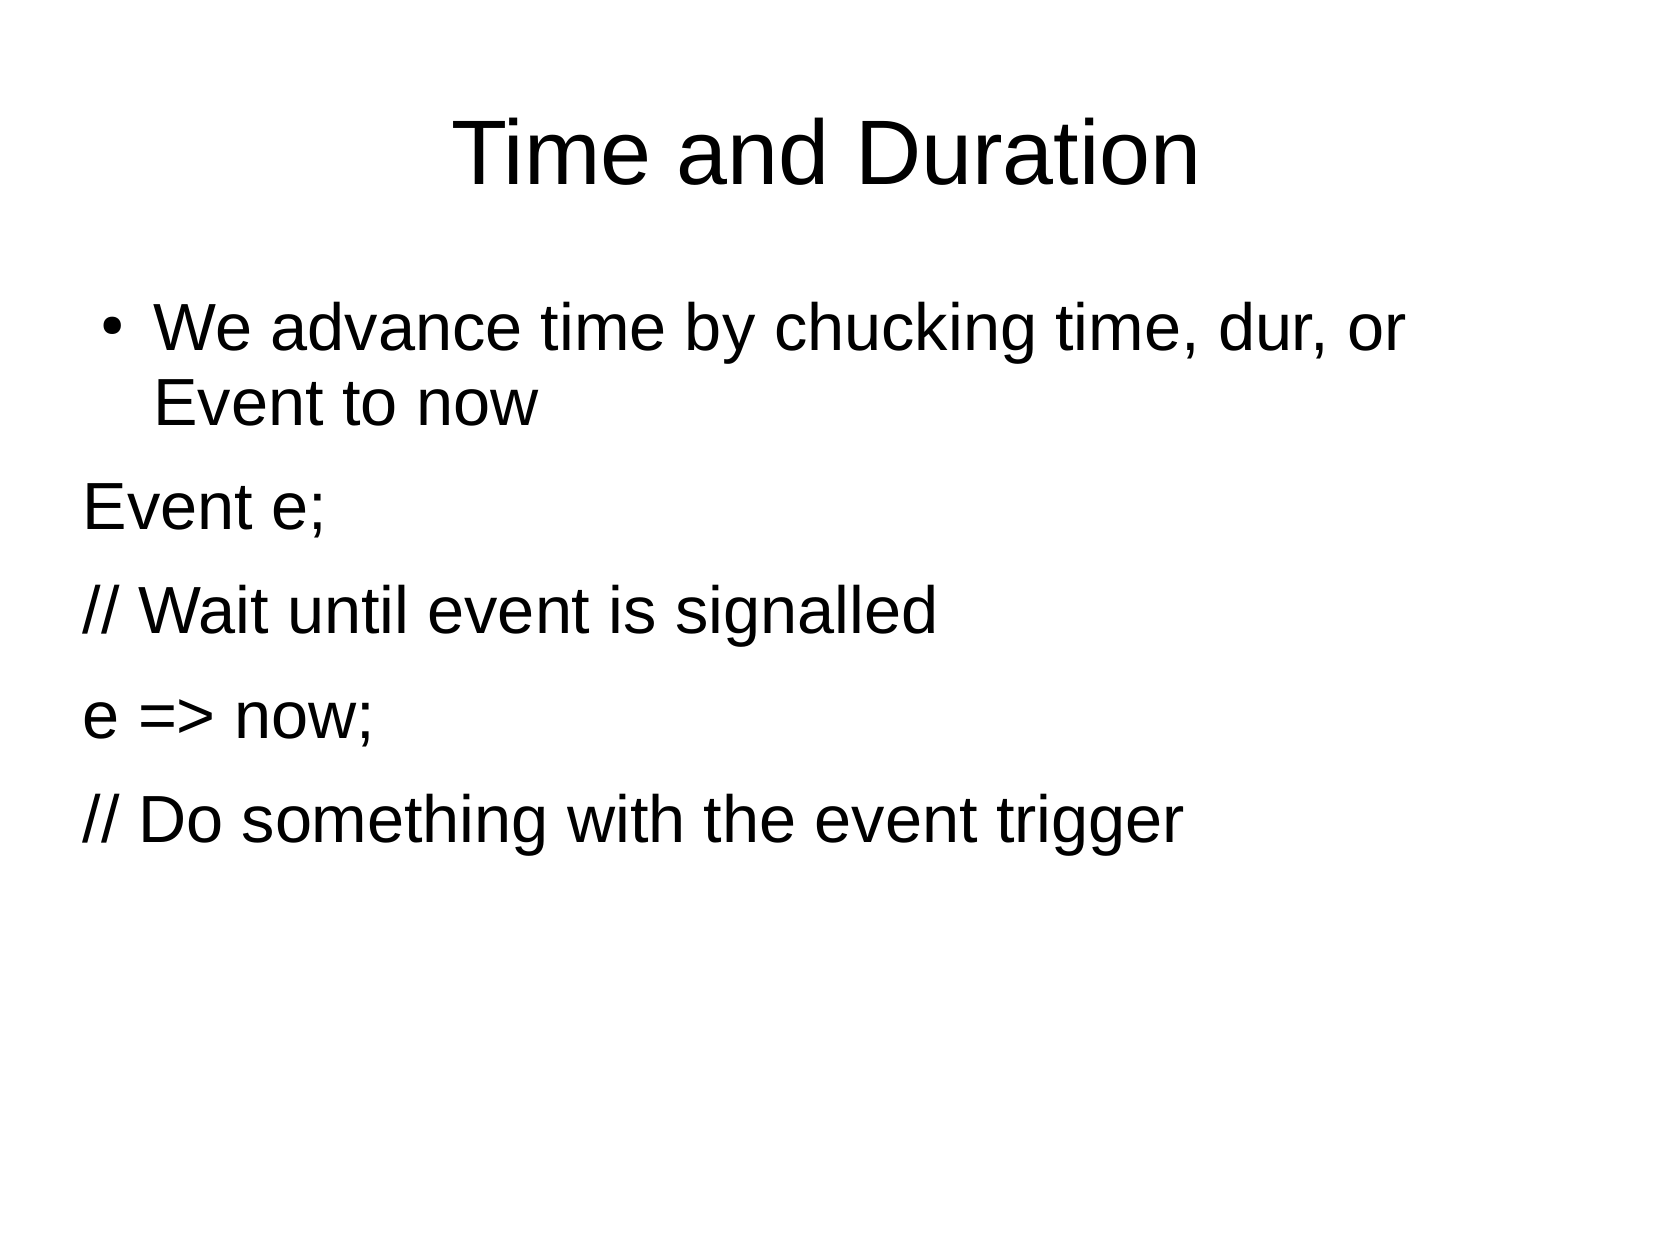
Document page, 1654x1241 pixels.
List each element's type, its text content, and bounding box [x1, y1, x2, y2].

title Time and Duration [82, 49, 1571, 257]
list We advance time by chucking time, dur, or Event to now Event e; // Wait until event is signalled e => now; // Do something with the event trigger [82, 290, 1538, 1010]
